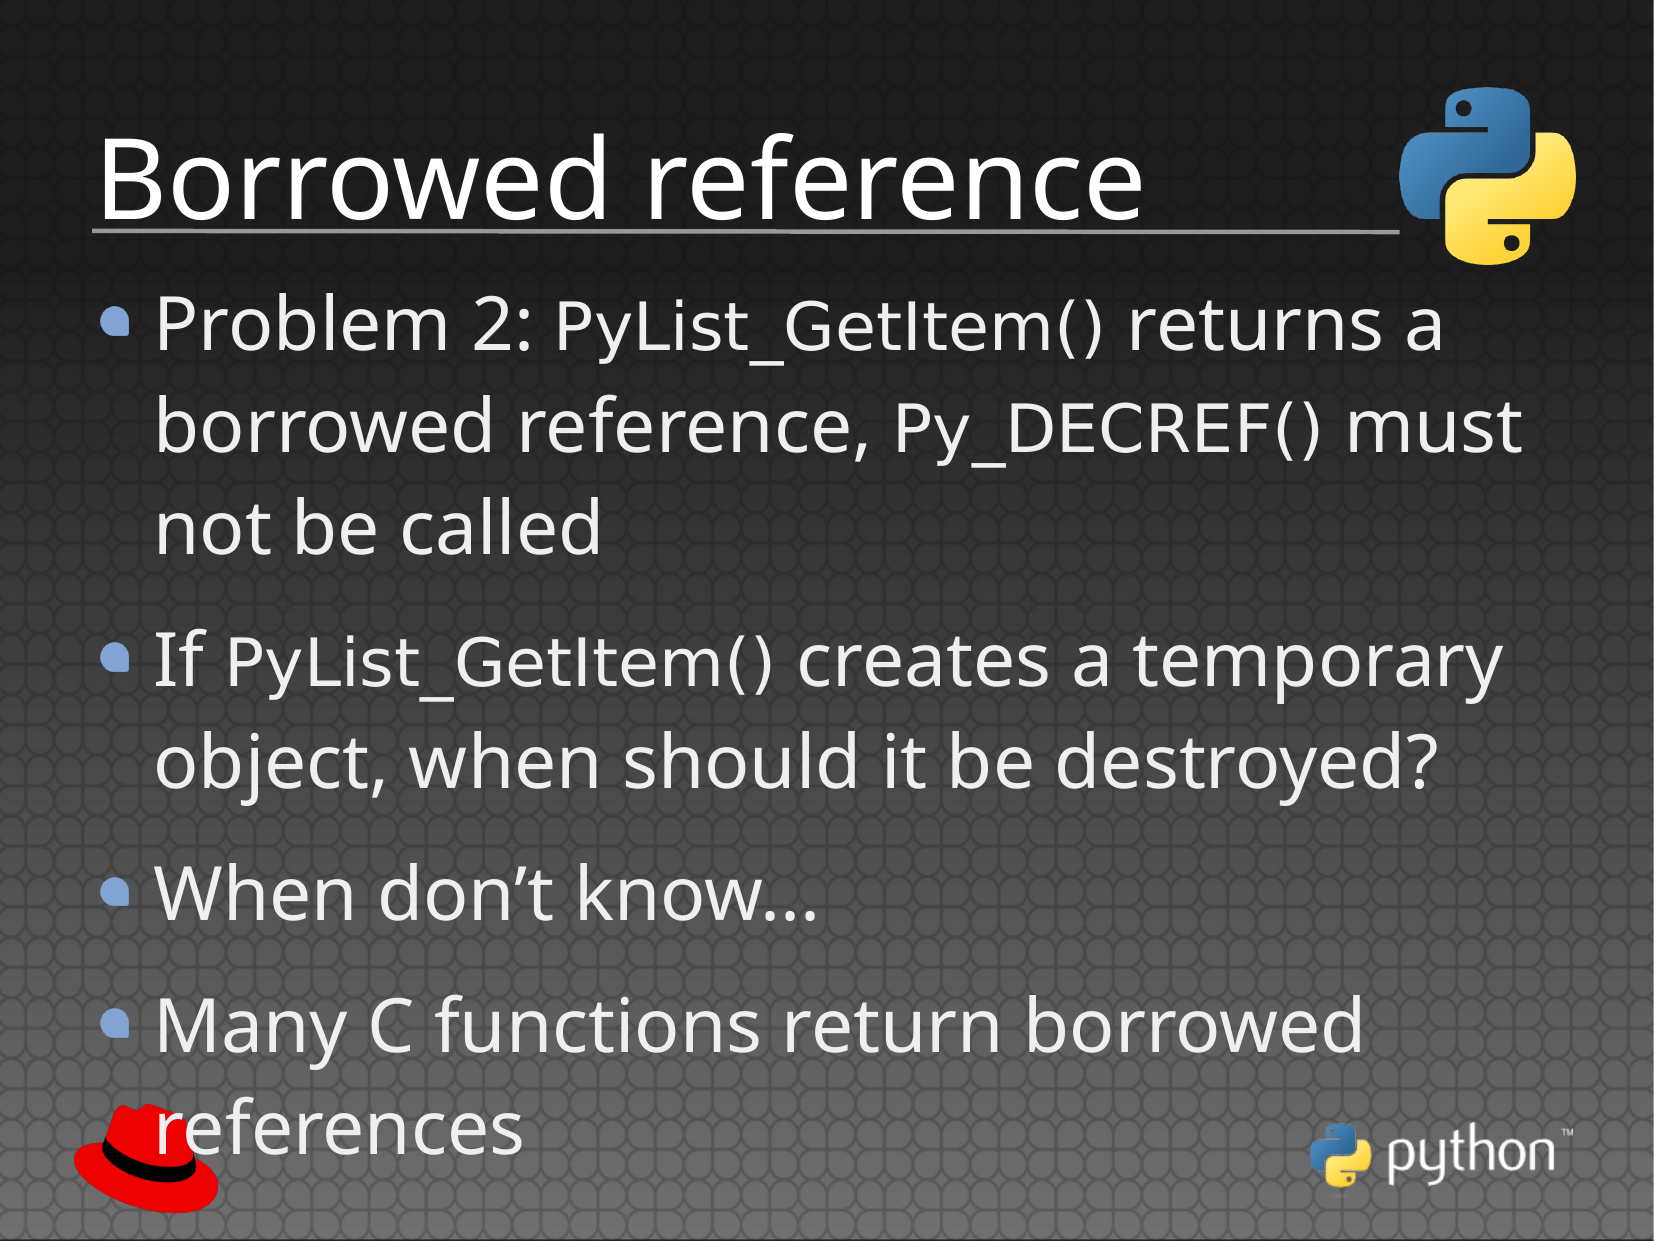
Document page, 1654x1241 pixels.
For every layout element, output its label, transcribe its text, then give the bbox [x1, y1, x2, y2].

picture [0, 0, 1654, 1241]
title Borrowed reference [94, 100, 1426, 251]
list Problem 2: PyList_GetItem() returns a borrowed reference, Py_DECREF() must not be called If PyList_GetItem() creates a temporary object, when should it be destroyed? When don’t know... Many C functions return borrowed references [82, 269, 1540, 1118]
